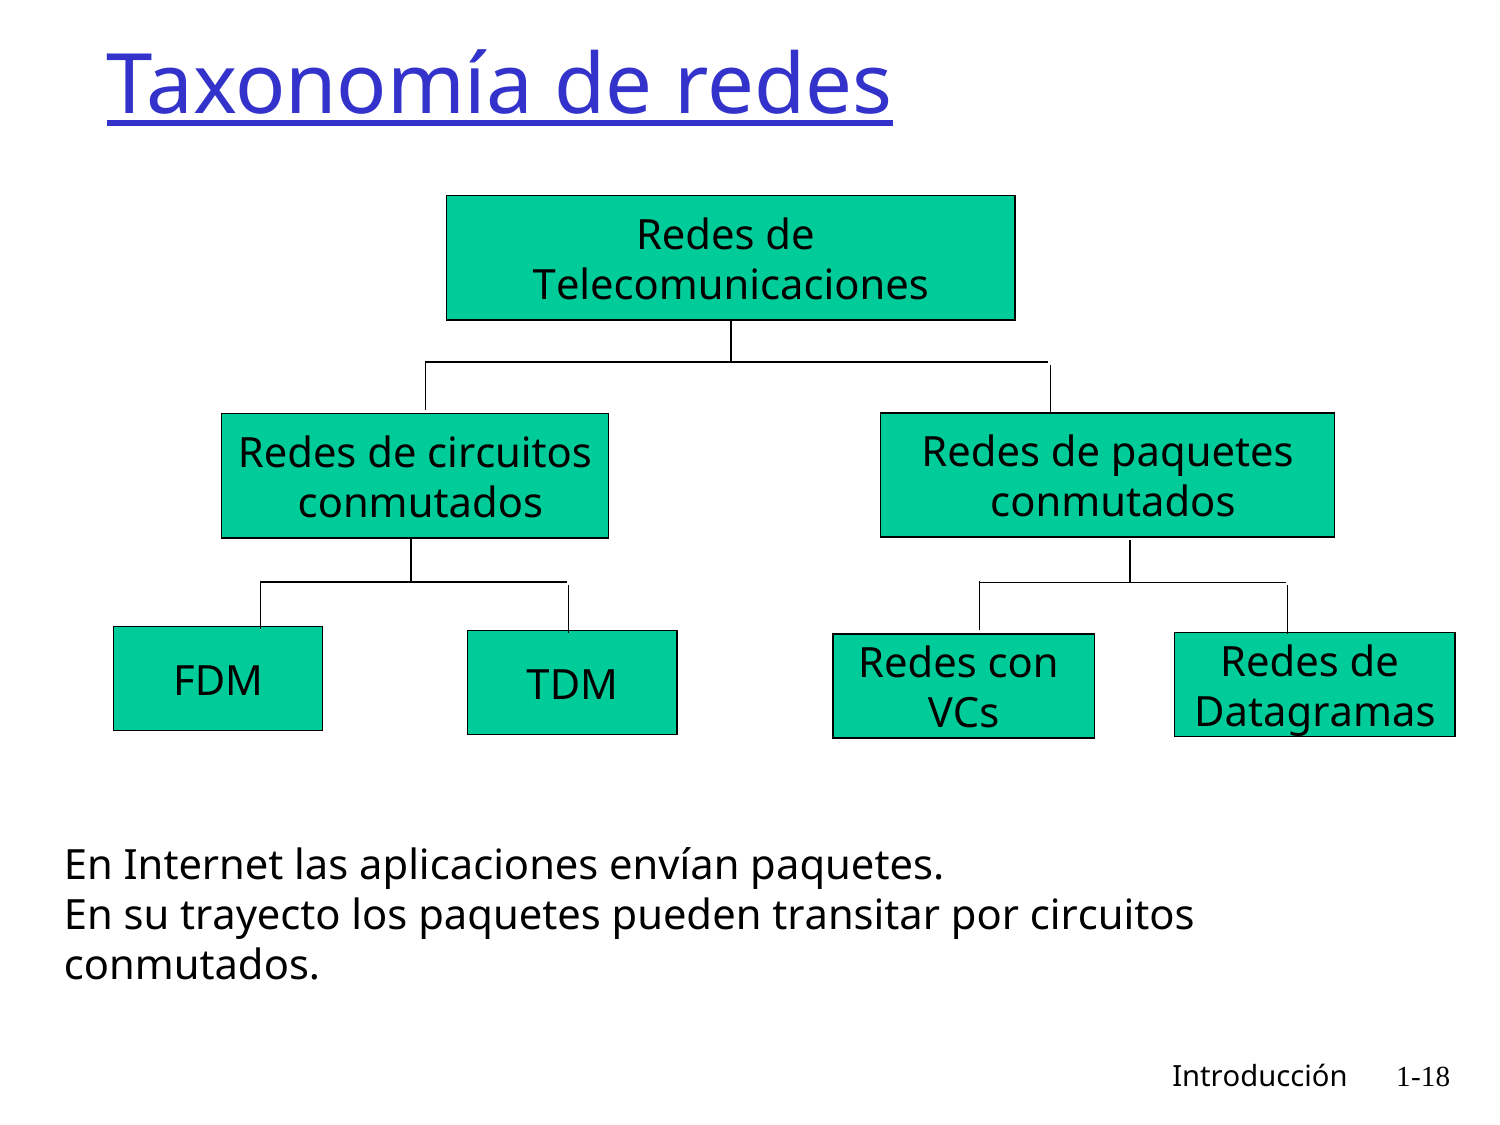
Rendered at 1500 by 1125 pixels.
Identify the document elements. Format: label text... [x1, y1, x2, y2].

text_box En Internet las aplicaciones envían paquetes. En su trayecto los paquetes pueden transitar por circuitos conmutados. [49, 830, 1443, 1002]
text_box Redes con VCs [832, 633, 1095, 738]
text_box Redes de circuitos conmutados [221, 413, 609, 539]
text_box TDM [467, 630, 677, 735]
text_box Introducción [887, 1050, 1362, 1125]
text_box Redes de Datagramas [1174, 632, 1456, 737]
text_box Redes de paquetes conmutados [880, 412, 1335, 538]
text_box 1-<number> [1362, 1050, 1466, 1125]
text_box FDM [113, 626, 323, 731]
text_box Redes de Telecomunicaciones [446, 195, 1016, 320]
title Taxonomía de redes [91, 0, 1367, 163]
